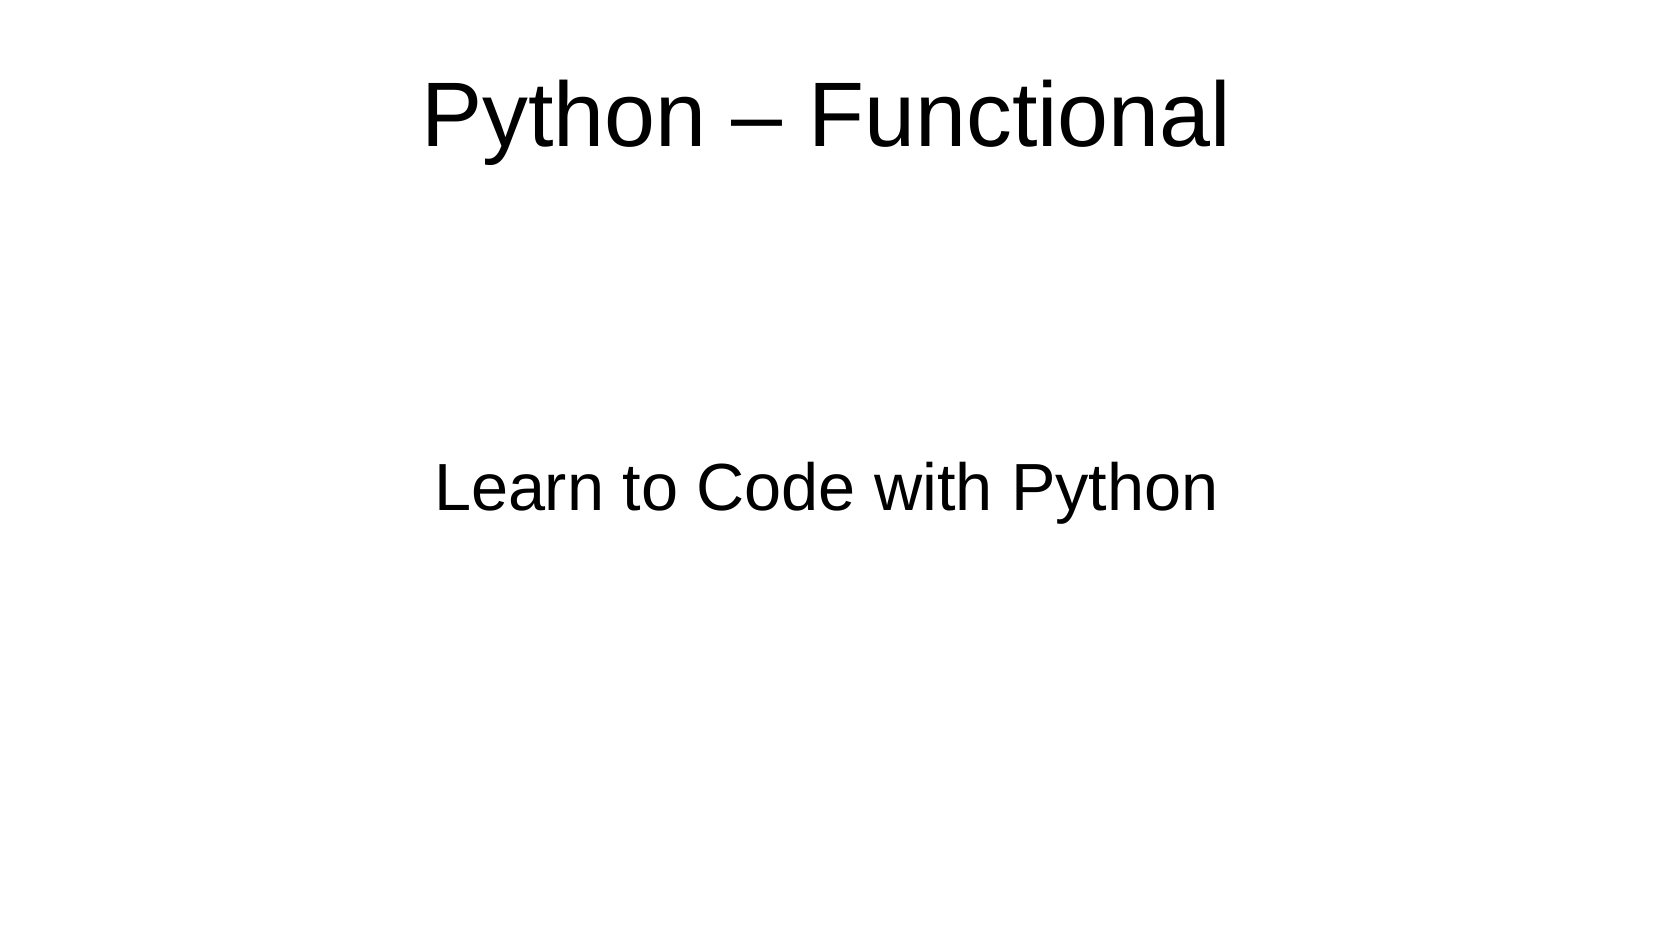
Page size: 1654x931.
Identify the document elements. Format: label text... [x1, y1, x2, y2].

title Python – Functional [82, 37, 1571, 193]
subtitle Learn to Code with Python [82, 217, 1571, 758]
